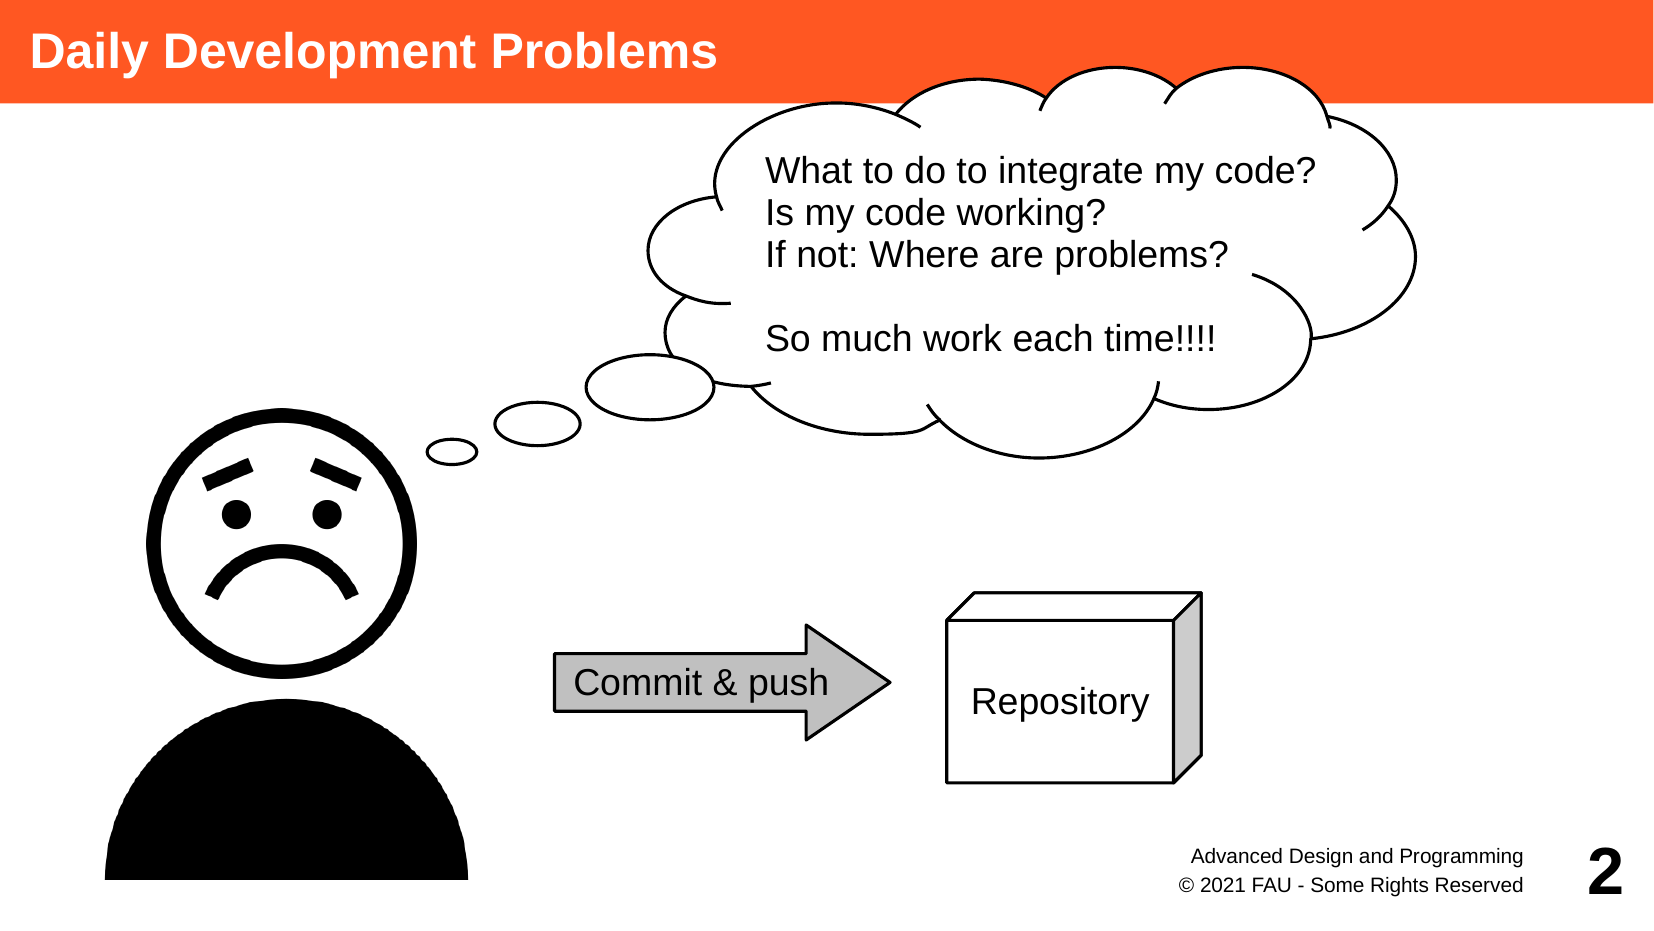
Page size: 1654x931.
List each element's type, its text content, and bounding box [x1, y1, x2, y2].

text_box What to do to integrate my code? Is my code working? If not: Where are problems? So much work each time!!!! [586, 67, 1416, 459]
picture [70, 408, 502, 880]
text_box Commit & push [554, 624, 891, 740]
text_box Repository [946, 621, 1173, 783]
text_box What to do to integrate my code? Is my code working? If not: Where are problems? So much work each time!!!! [494, 402, 581, 446]
title Daily Development Problems [0, 0, 1654, 104]
